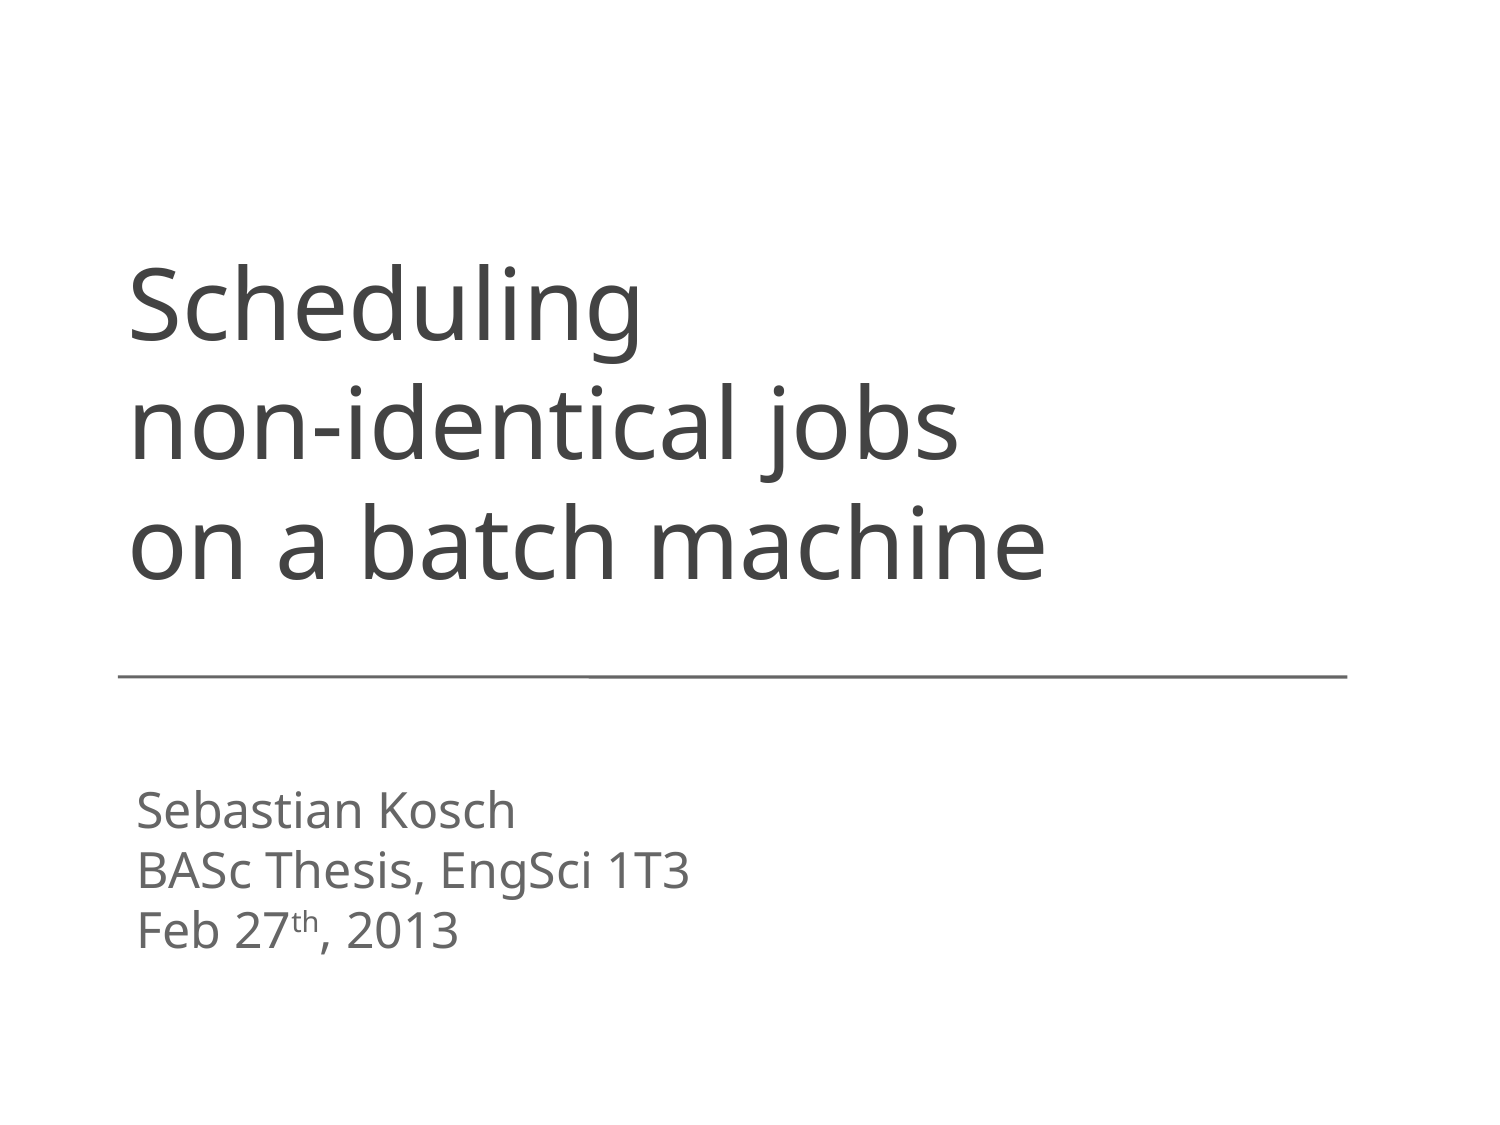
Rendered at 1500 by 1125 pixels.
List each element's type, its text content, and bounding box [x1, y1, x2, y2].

subtitle Sebastian Kosch BASc Thesis, EngSci 1T3 Feb 27th, 2013 [90, 763, 1366, 966]
title Scheduling non-identical jobs on a batch machine [112, 128, 1126, 616]
